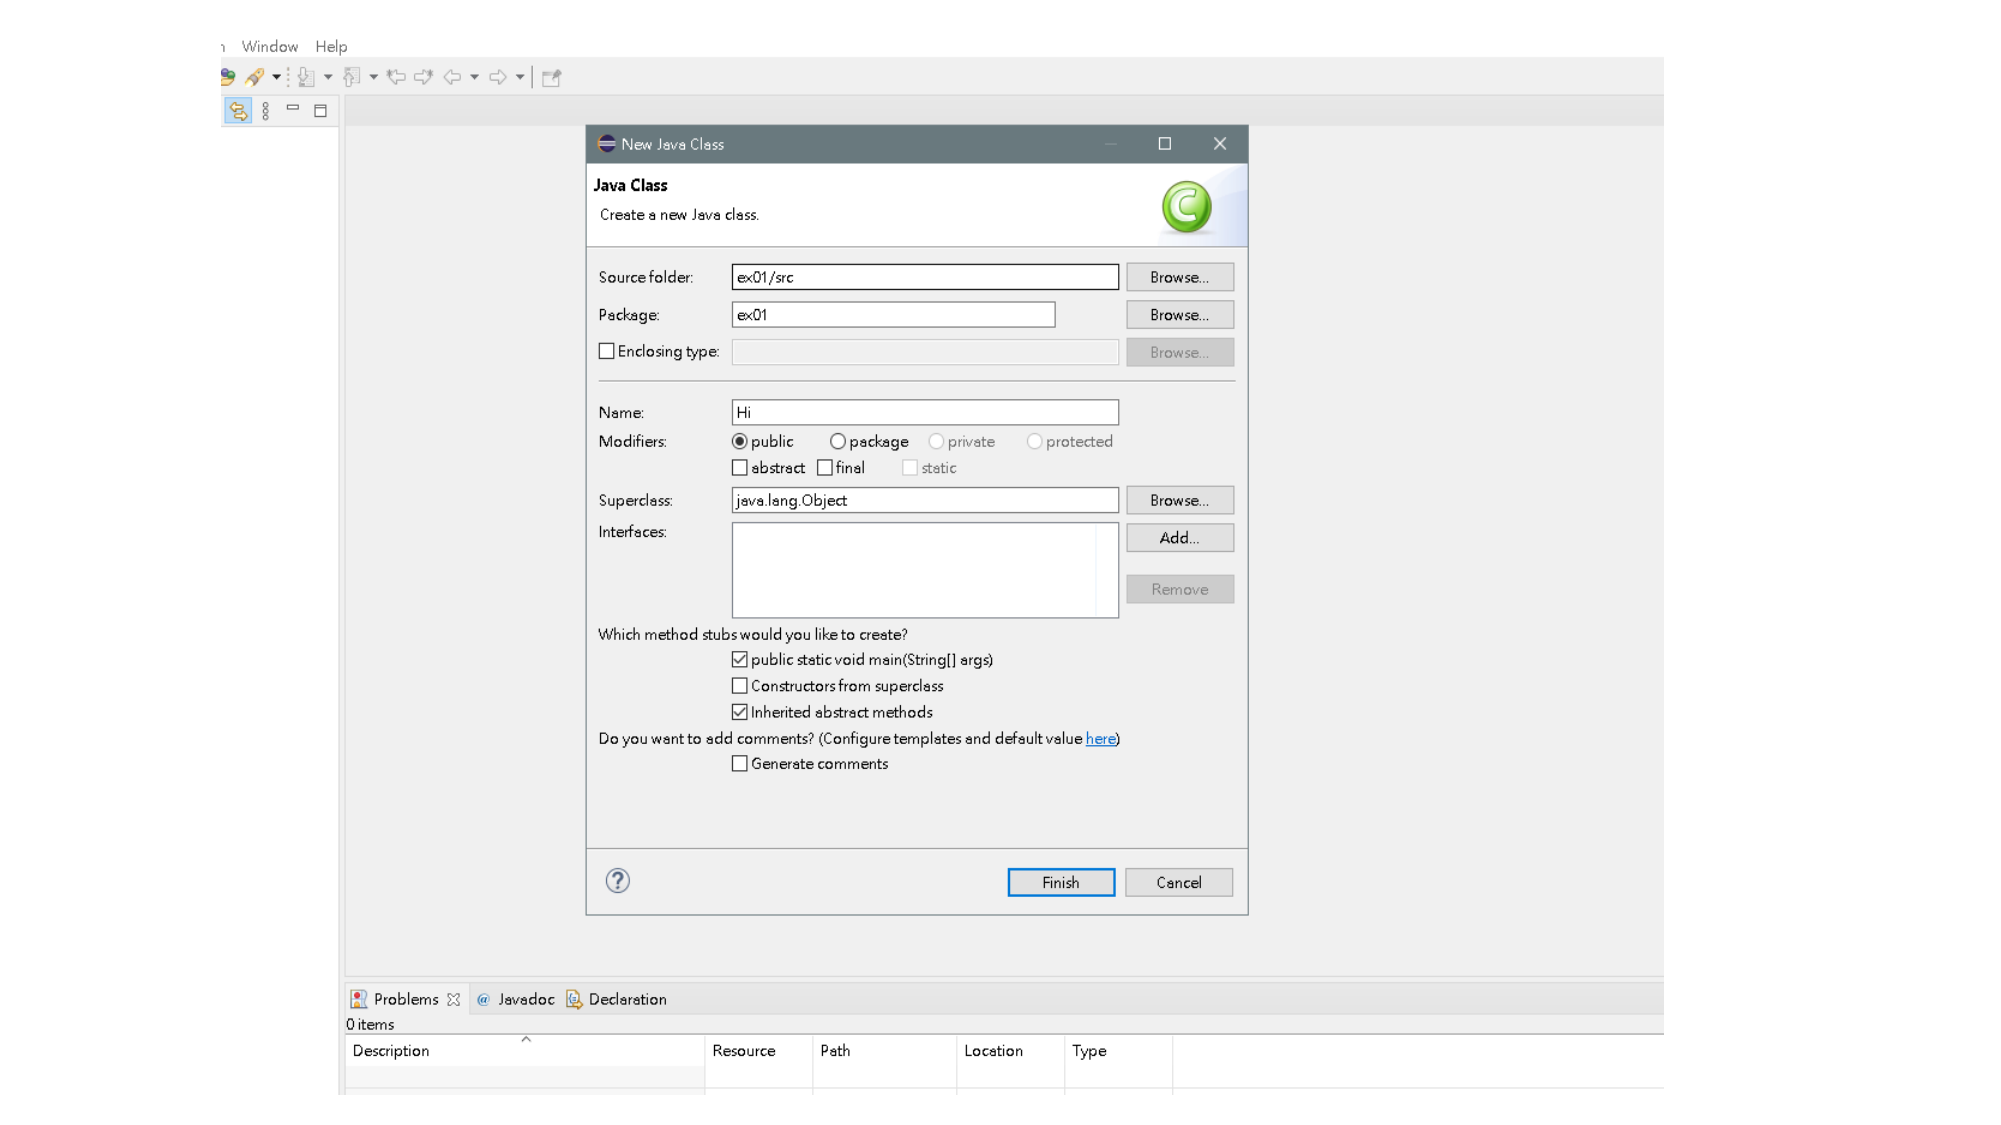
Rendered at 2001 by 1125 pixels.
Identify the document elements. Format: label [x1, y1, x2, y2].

picture [221, 32, 1664, 1095]
